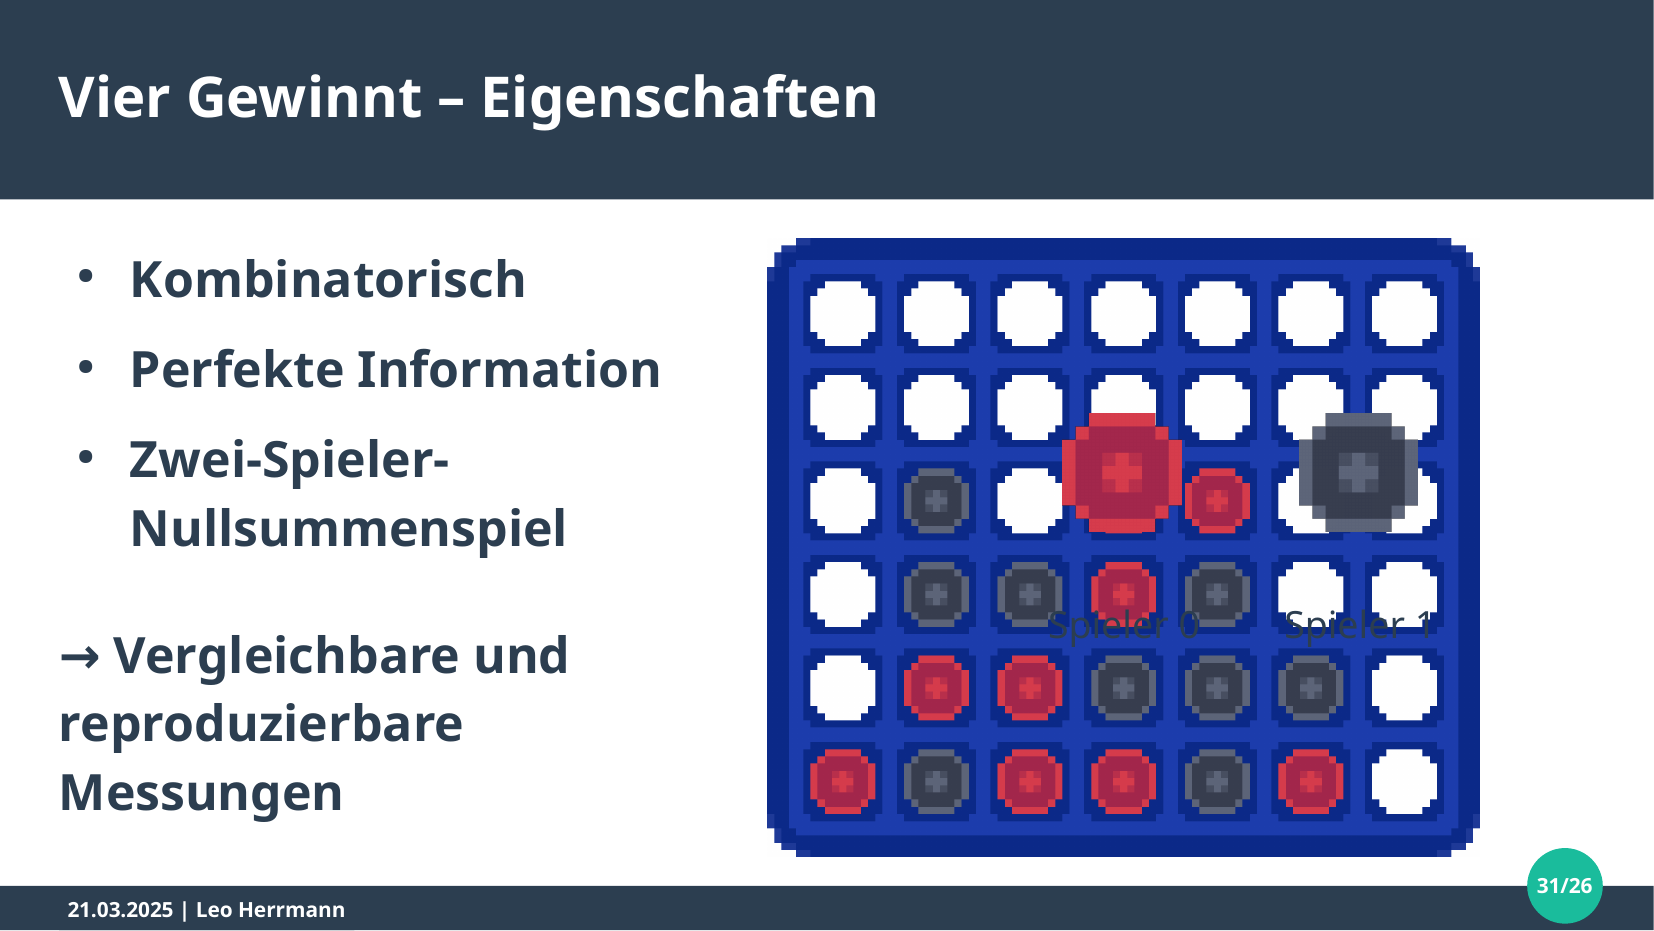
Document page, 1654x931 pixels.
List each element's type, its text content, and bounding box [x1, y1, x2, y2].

list Kombinatorisch Perfekte Information Zwei-Spieler-Nullsummenspiel [59, 243, 709, 591]
picture [767, 238, 1480, 857]
list → Vergleichbare und reproduzierbare Messungen [59, 620, 709, 827]
text_box Spieler 0 [1033, 590, 1216, 657]
title Vier Gewinnt – Eigenschaften [59, 37, 1595, 156]
text_box Spieler 1 [1269, 590, 1452, 657]
